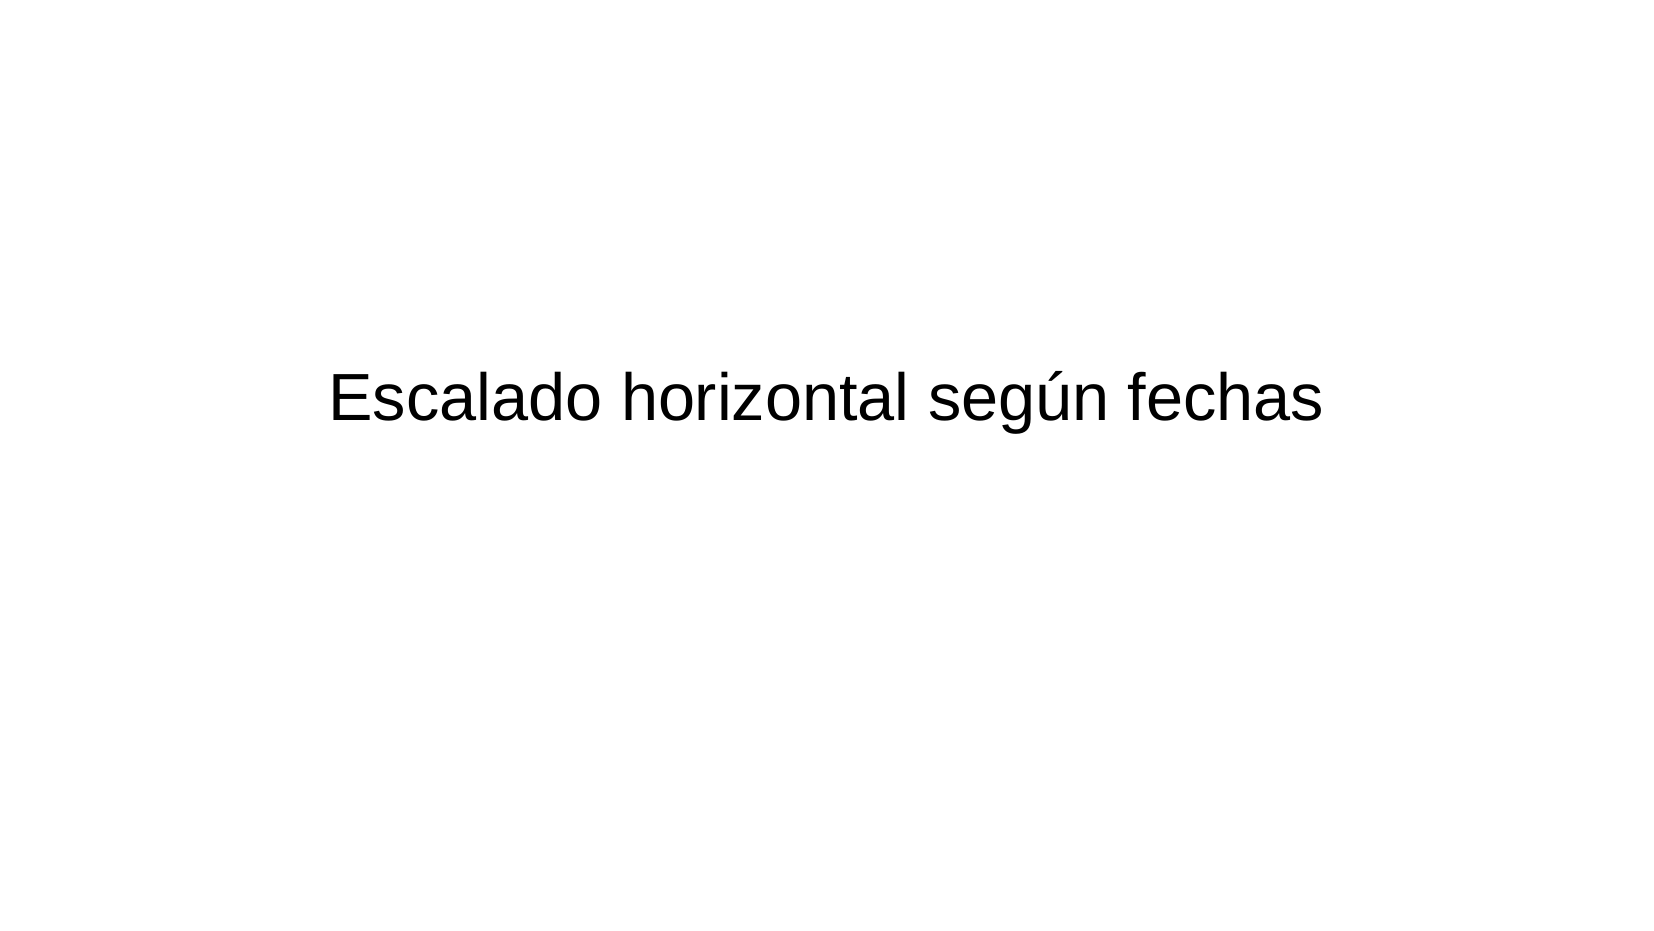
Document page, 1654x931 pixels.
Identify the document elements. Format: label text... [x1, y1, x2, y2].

subtitle Escalado horizontal según fechas [82, 36, 1571, 758]
